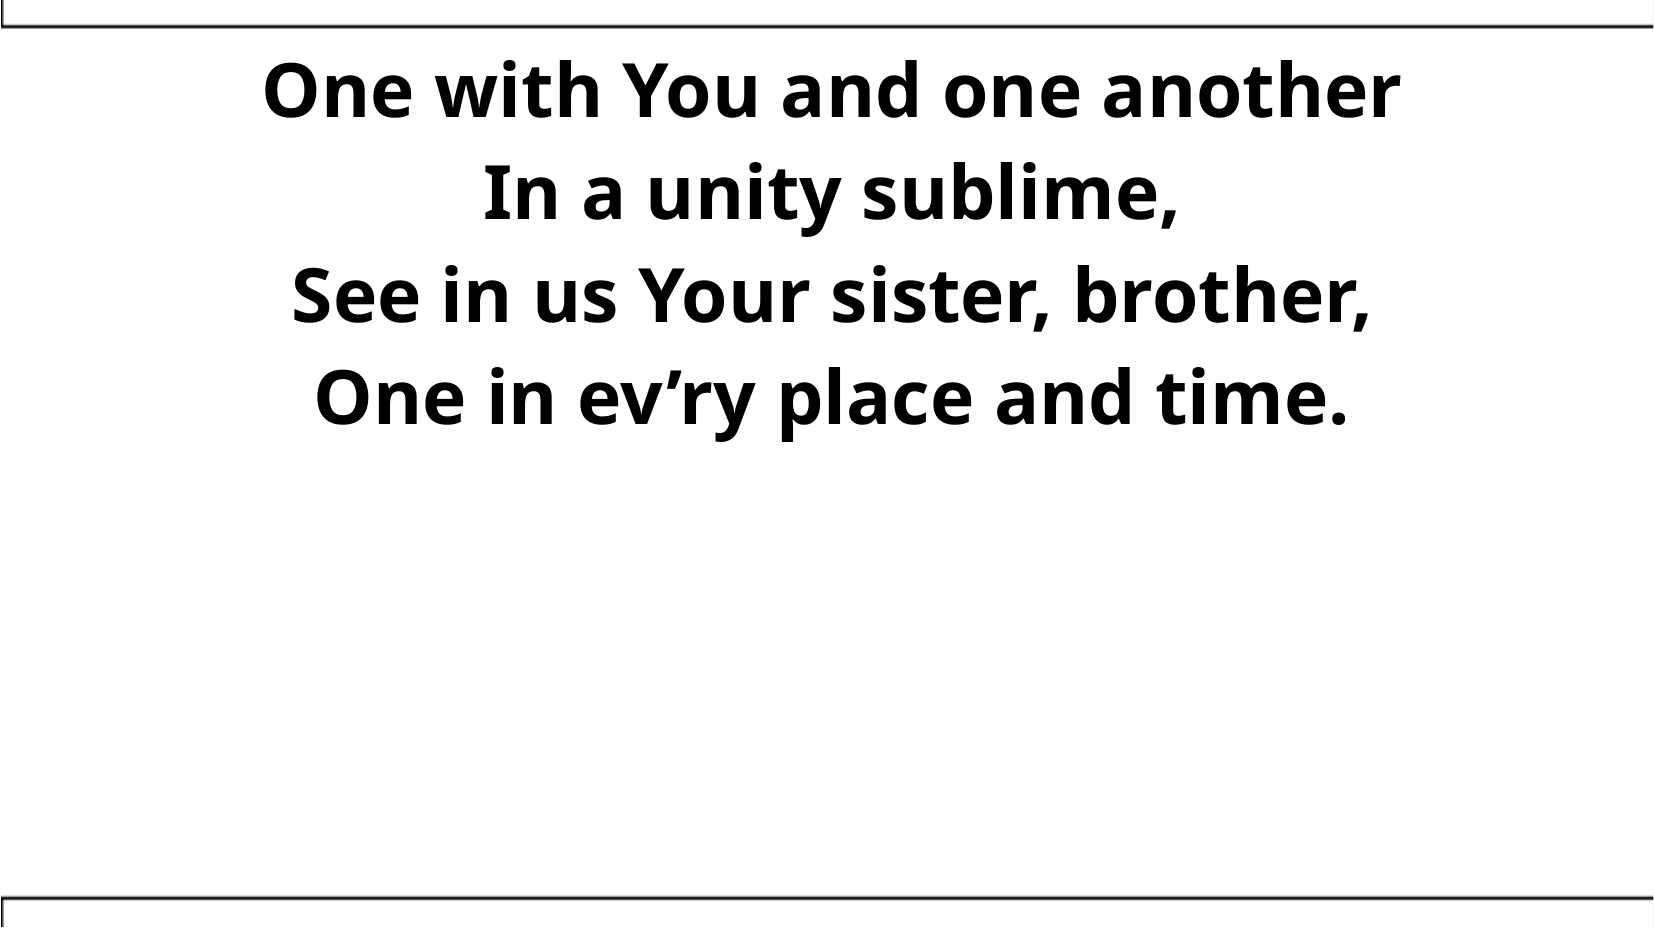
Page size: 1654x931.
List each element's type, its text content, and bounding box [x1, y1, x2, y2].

picture [1, 0, 1654, 927]
text_box One with You and one another In a unity sublime, See in us Your sister, brother, One in ev’ry place and time. [60, 30, 1606, 466]
